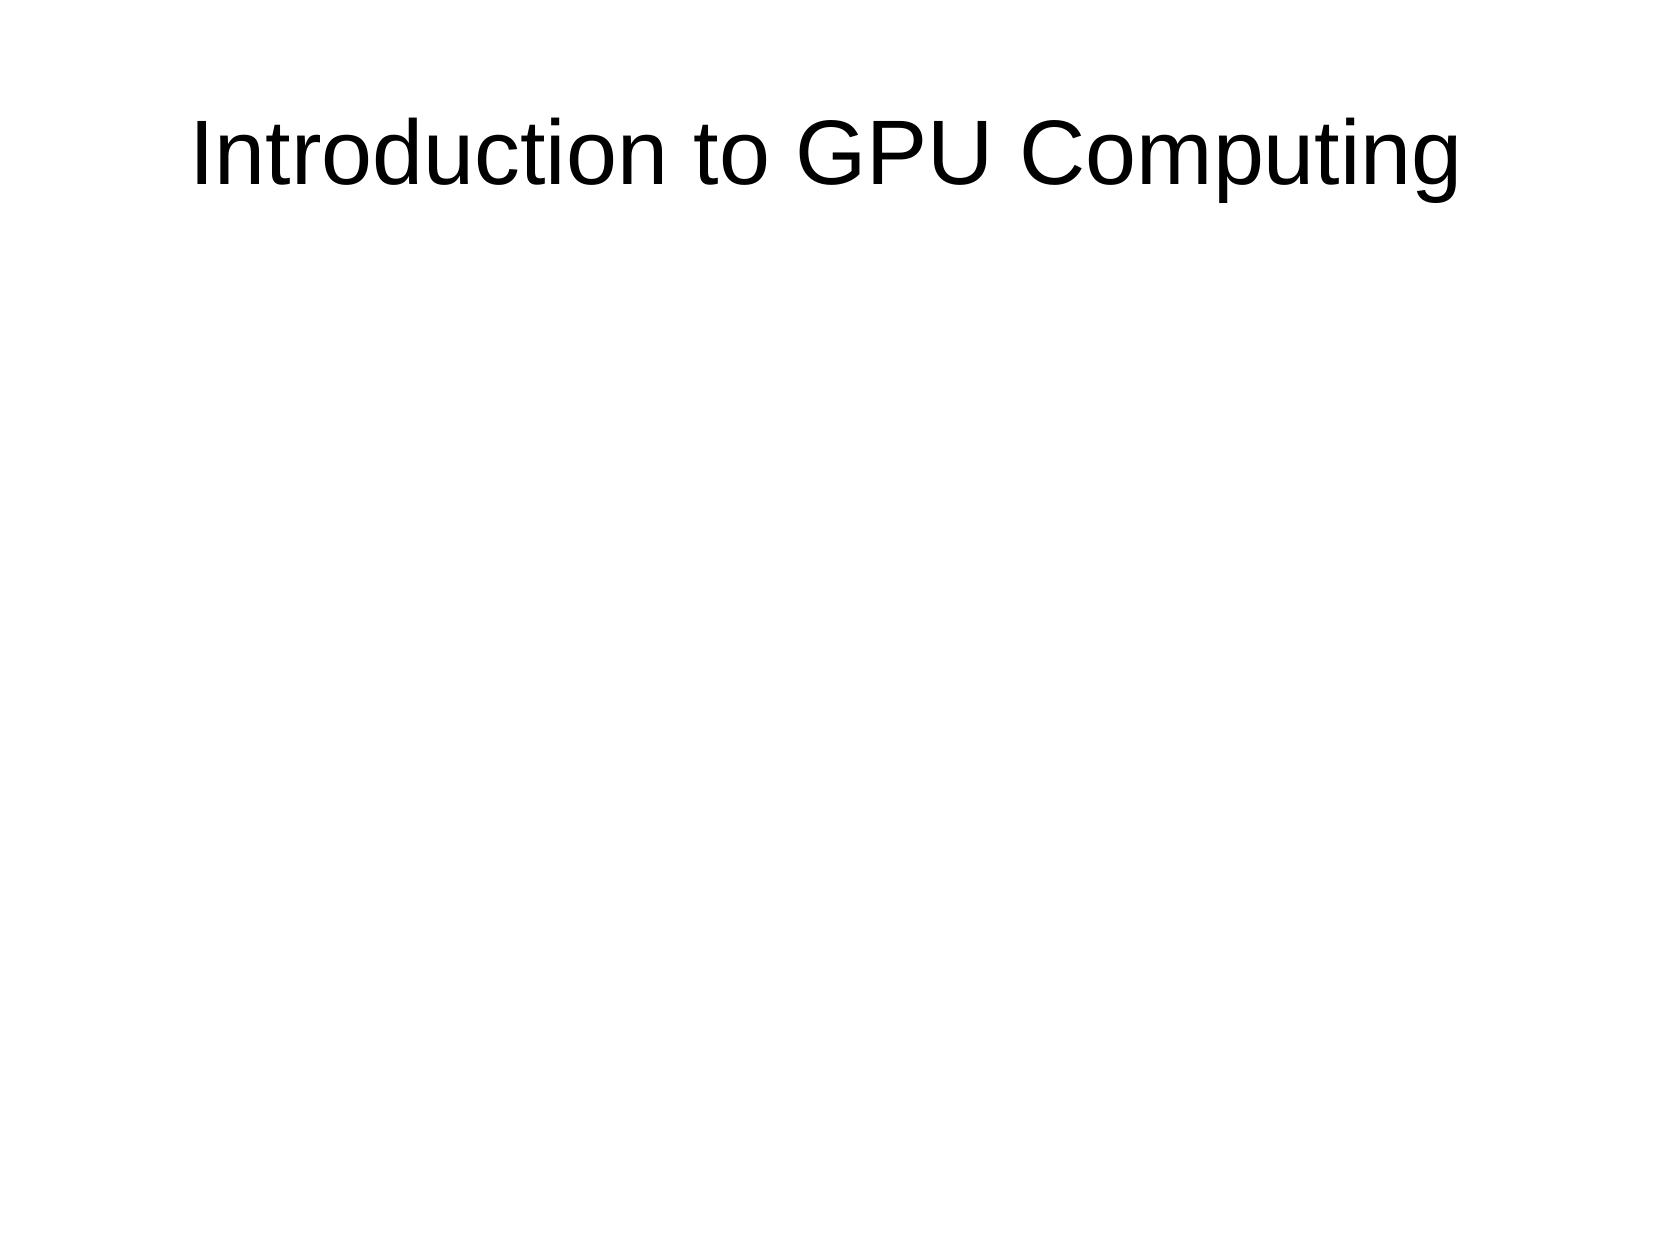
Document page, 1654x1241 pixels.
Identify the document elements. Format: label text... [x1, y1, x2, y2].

title Introduction to GPU Computing [82, 49, 1571, 257]
